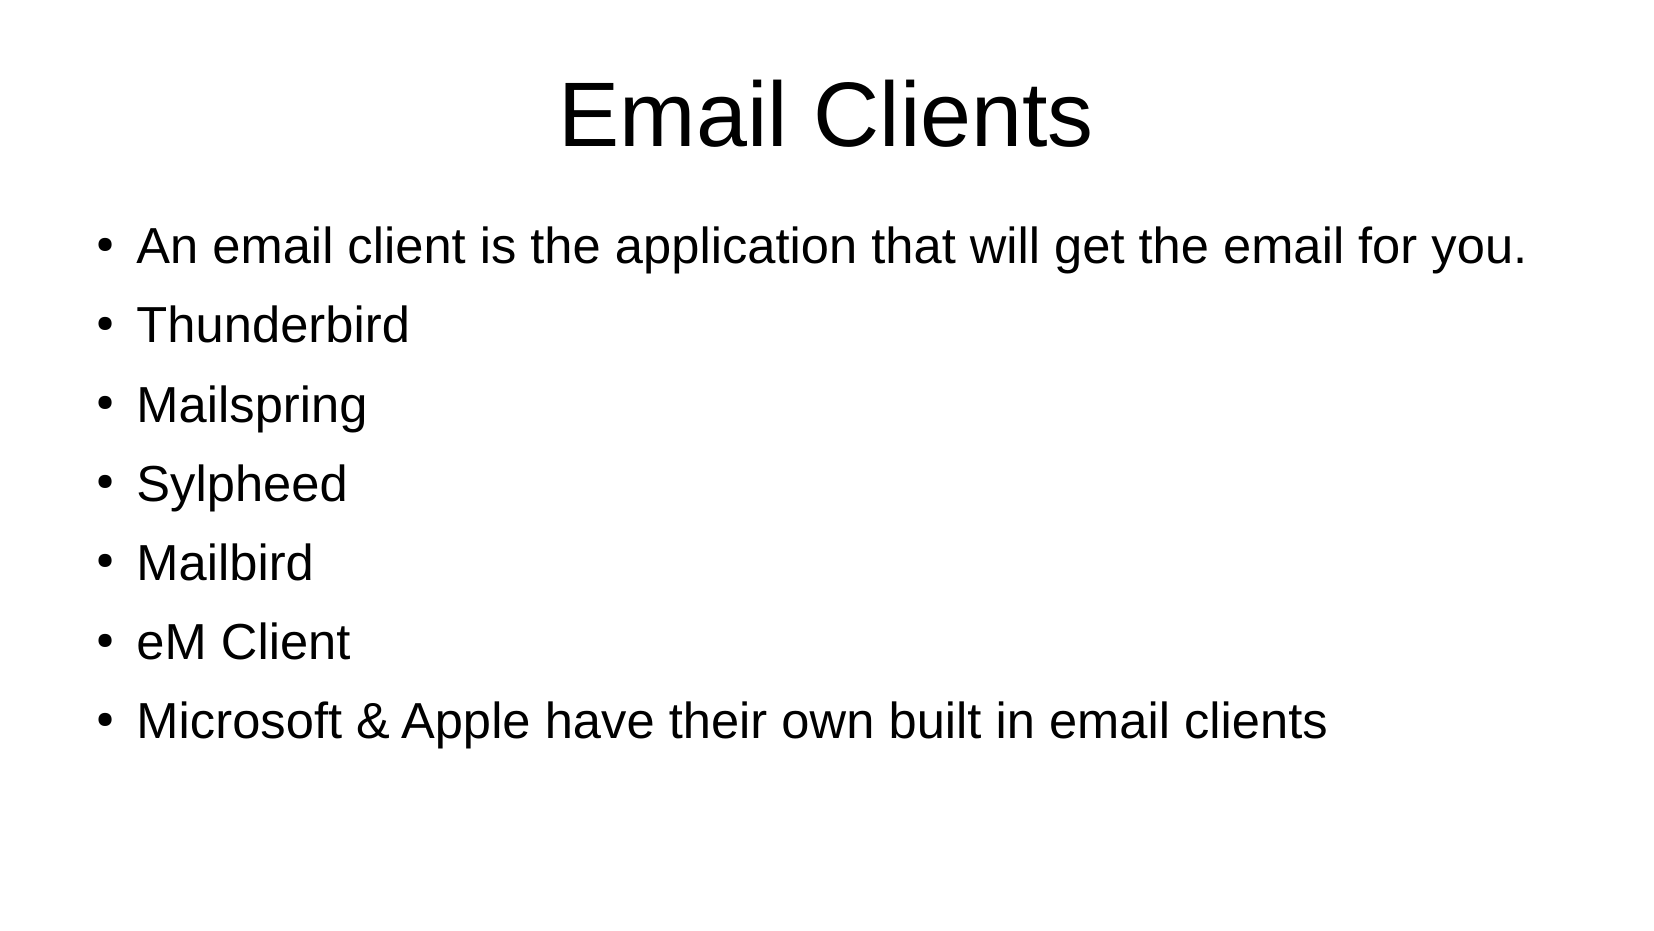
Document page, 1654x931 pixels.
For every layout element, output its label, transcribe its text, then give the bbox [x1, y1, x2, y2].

list An email client is the application that will get the email for you. Thunderbird Mailspring Sylpheed Mailbird eM Client Microsoft & Apple have their own built in email clients [82, 217, 1571, 758]
title Email Clients [82, 37, 1571, 193]
